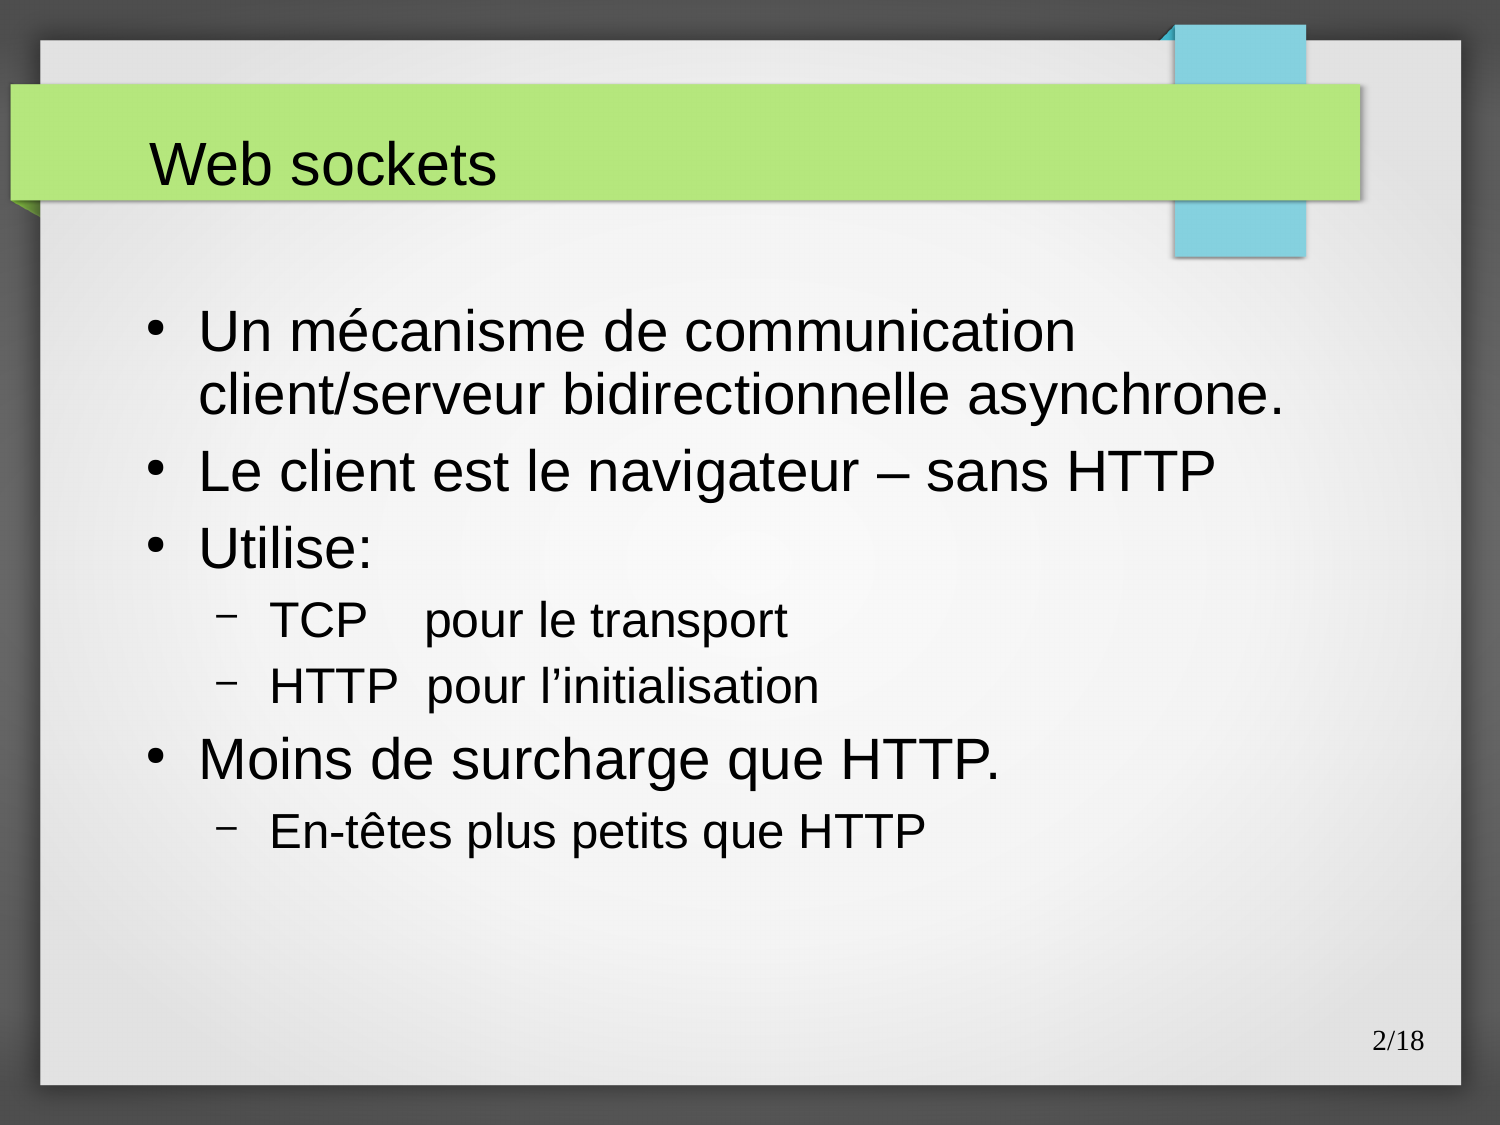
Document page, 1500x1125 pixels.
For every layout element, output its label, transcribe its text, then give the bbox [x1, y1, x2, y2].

list Un mécanisme de communication client/serveur bidirectionnelle asynchrone. Le client est le navigateur – sans HTTP Utilise: TCP pour le transport HTTP pour l’initialisation Moins de surcharge que HTTP. En-têtes plus petits que HTTP [112, 293, 1388, 966]
title Web sockets [112, 65, 1388, 257]
picture [0, 0, 1500, 1125]
